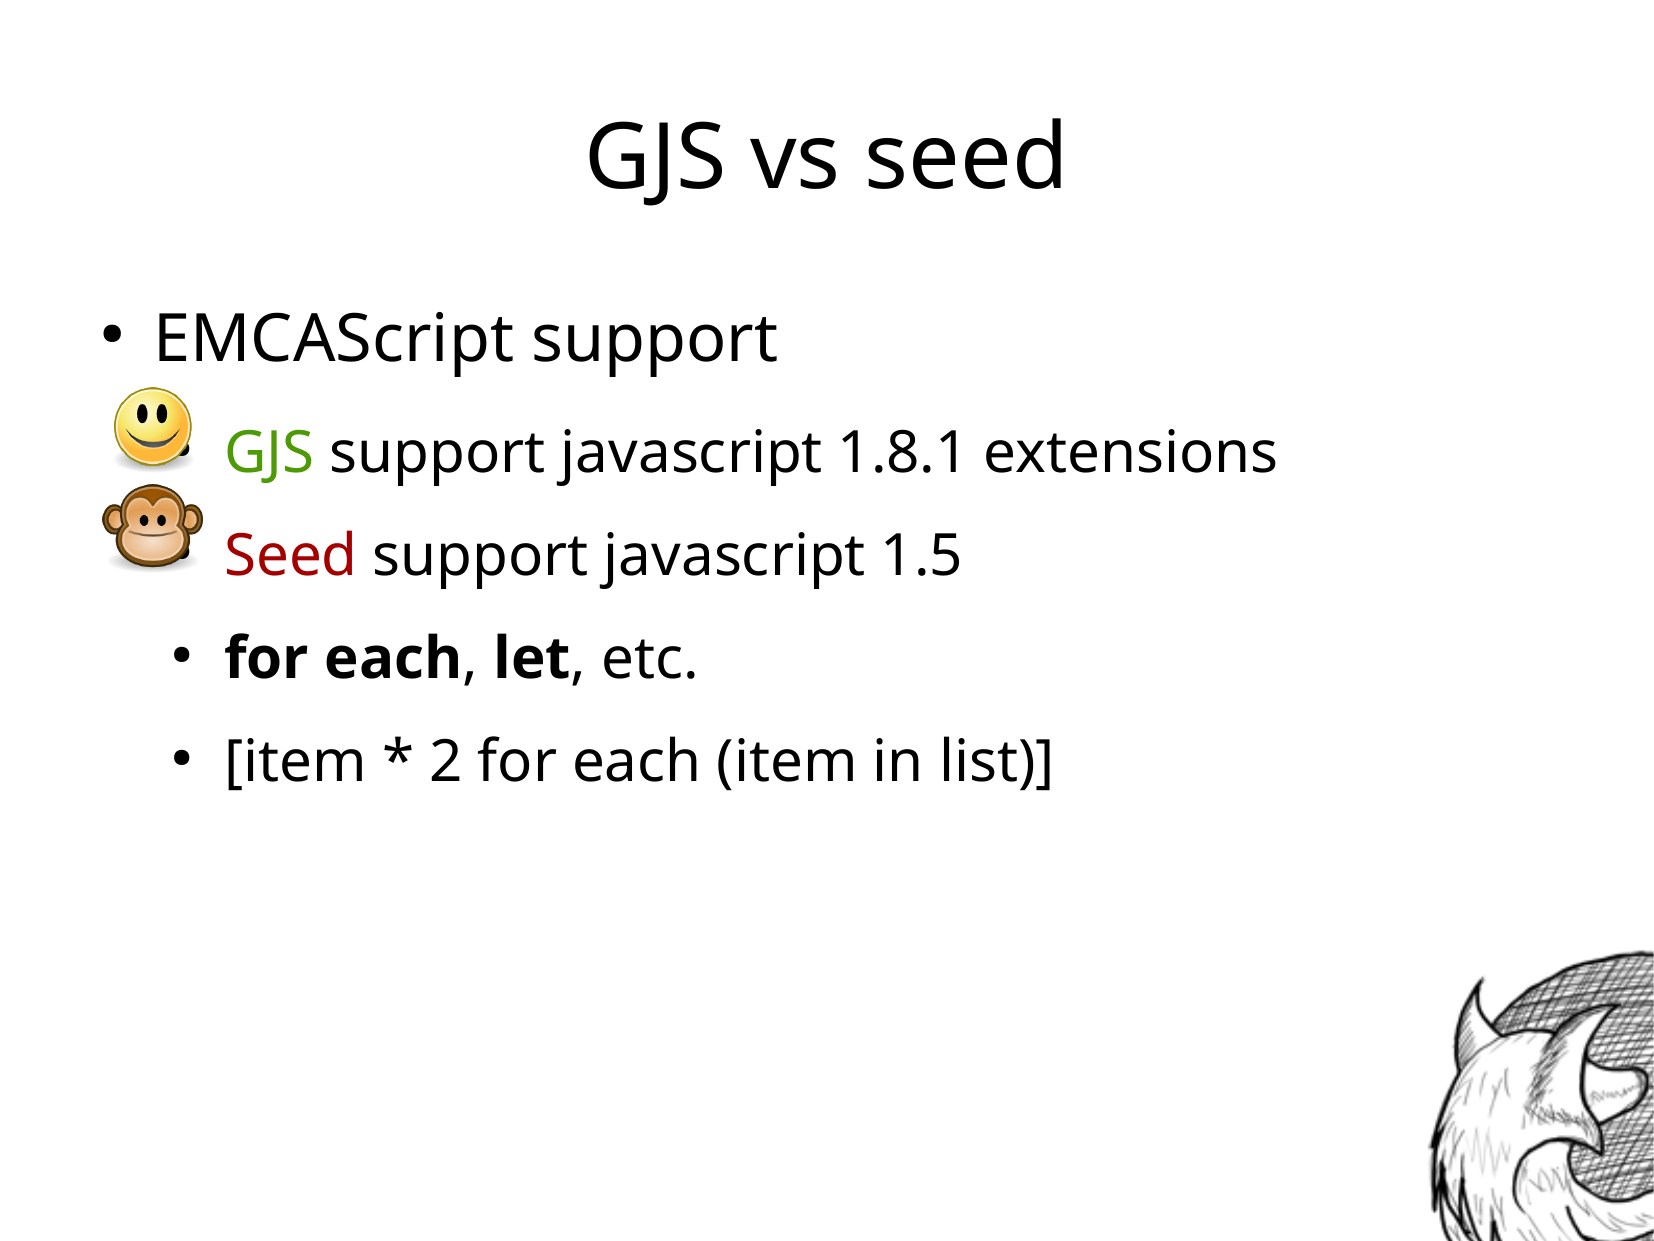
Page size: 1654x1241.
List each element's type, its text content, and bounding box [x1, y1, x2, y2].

list EMCAScript support GJS support javascript 1.8.1 extensions Seed support javascript 1.5 for each, let, etc. [item * 2 for each (item in list)] [82, 290, 1571, 1109]
title GJS vs seed [82, 49, 1571, 257]
picture [1386, 915, 1654, 1241]
picture [102, 484, 203, 573]
picture [112, 387, 195, 473]
